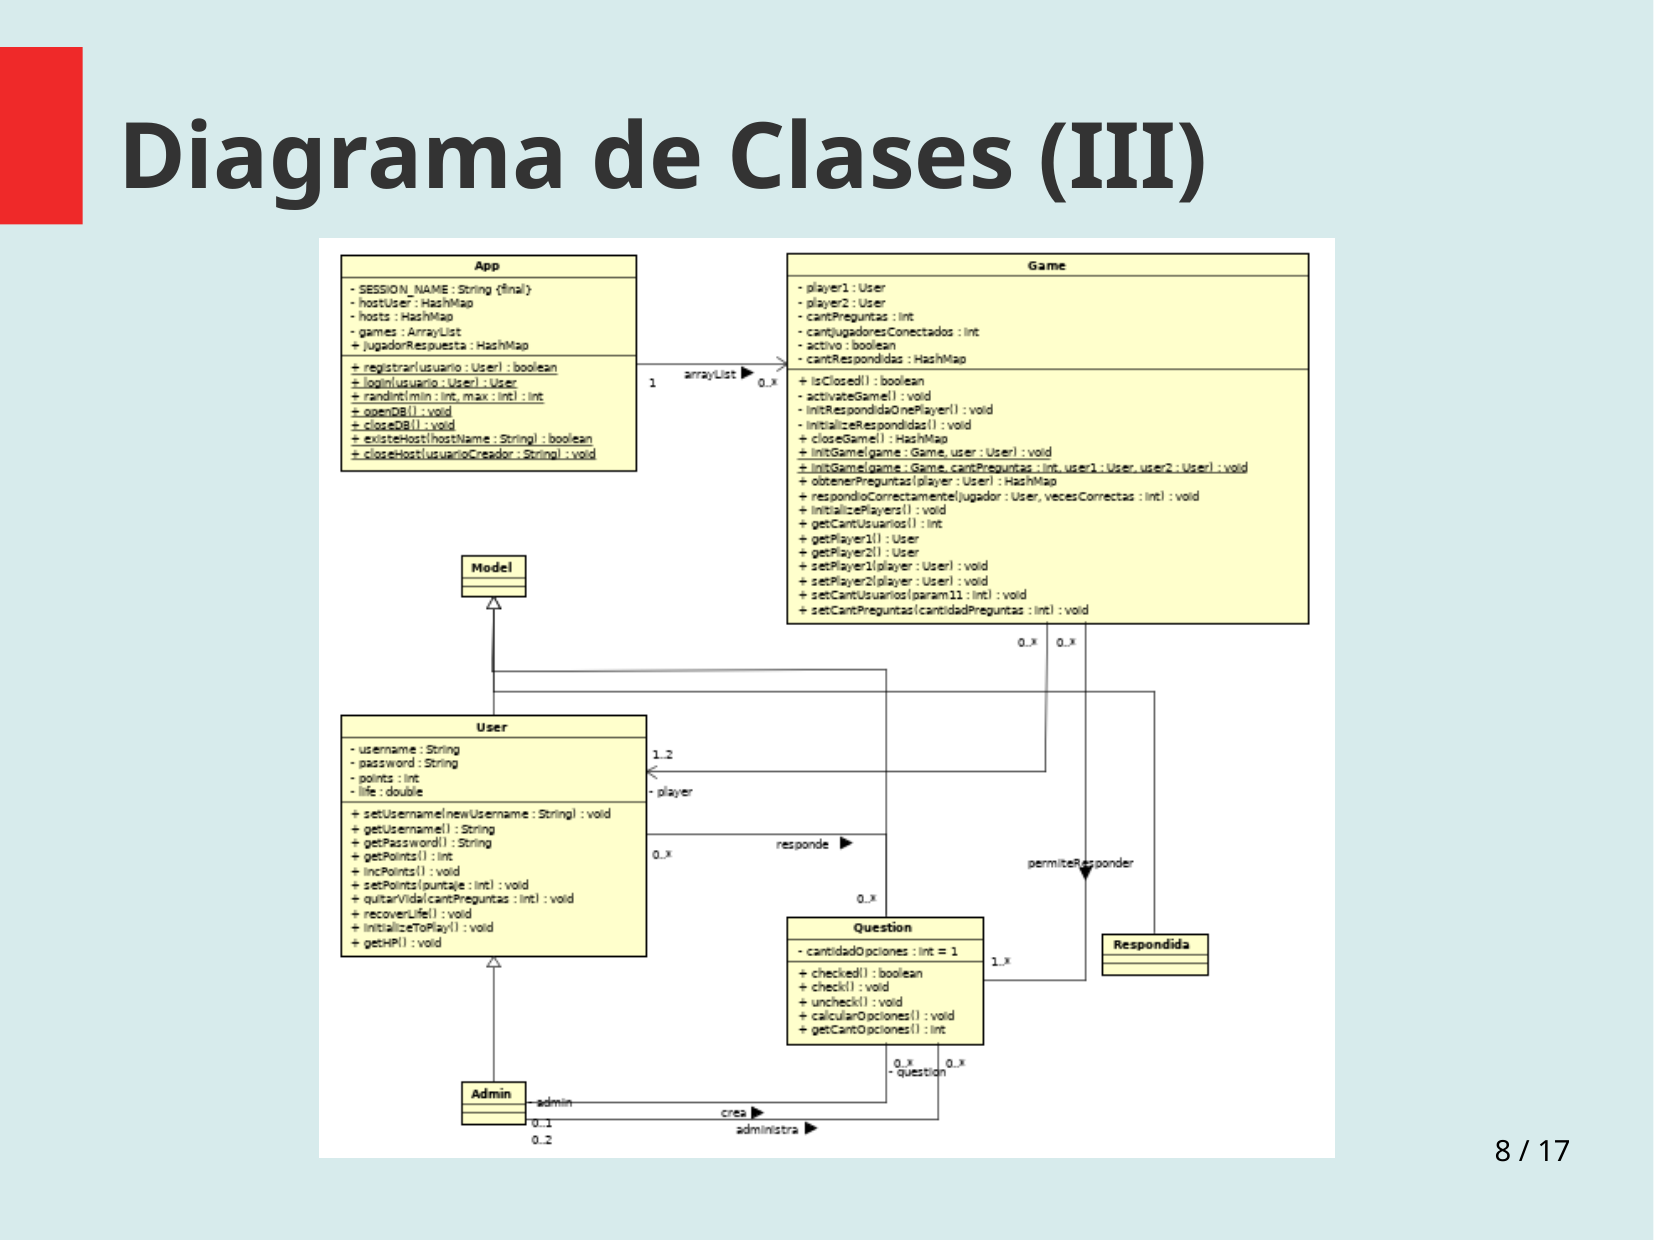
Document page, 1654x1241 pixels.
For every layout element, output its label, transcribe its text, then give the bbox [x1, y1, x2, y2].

title Diagrama de Clases (III) [118, 49, 1571, 257]
picture [319, 238, 1335, 1158]
